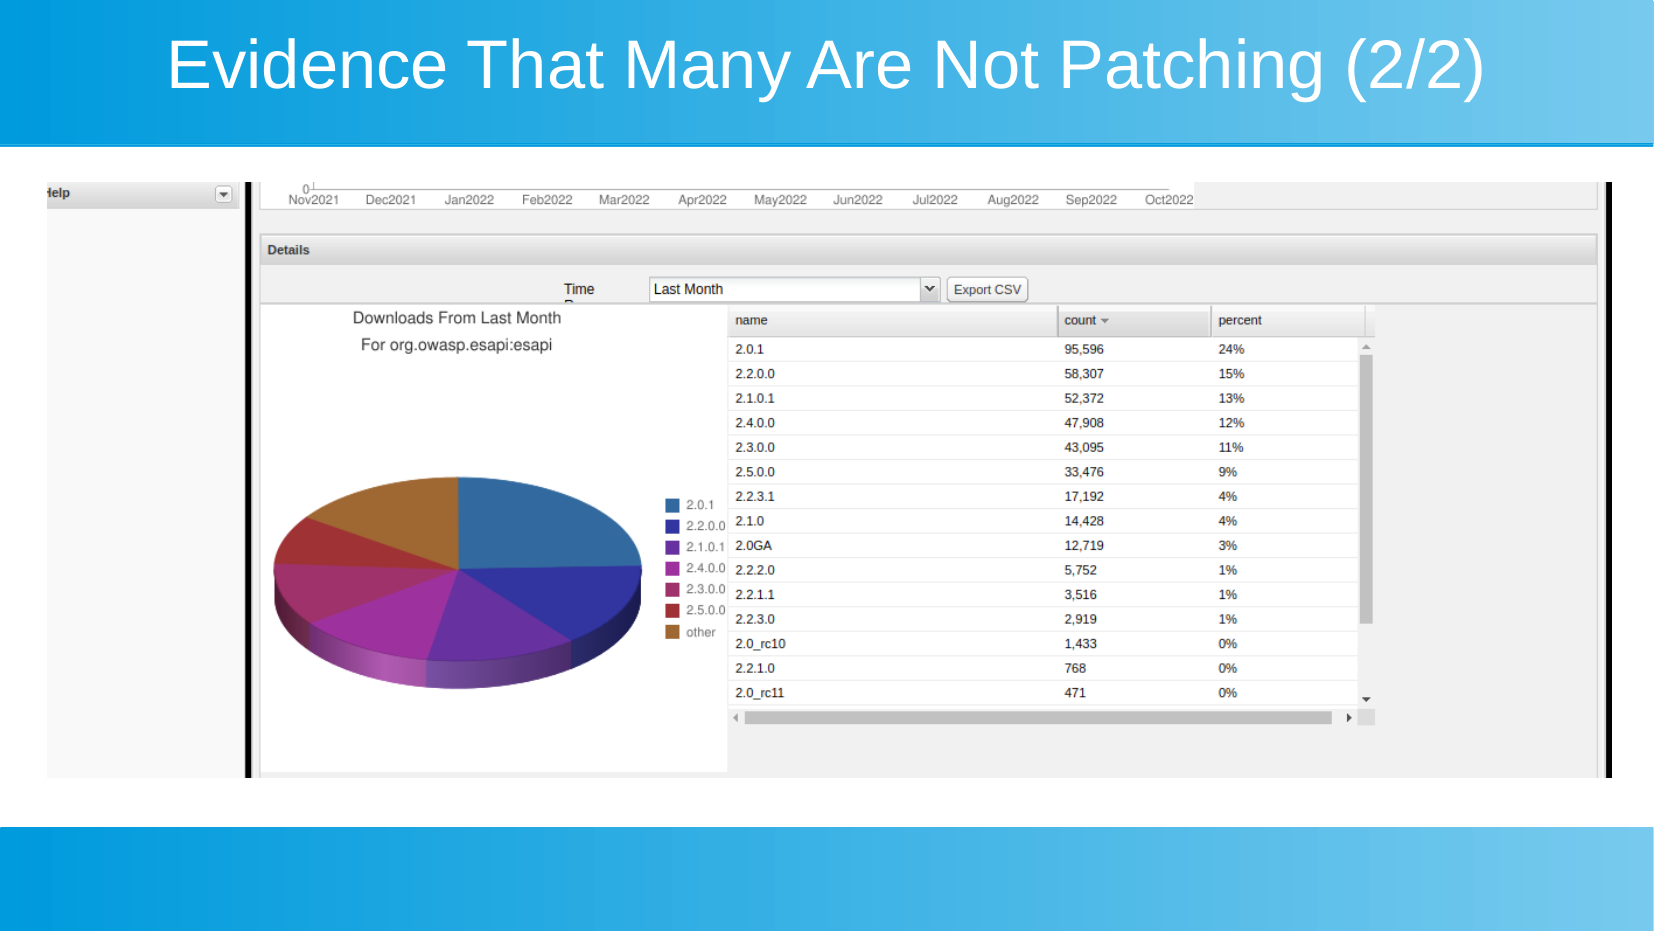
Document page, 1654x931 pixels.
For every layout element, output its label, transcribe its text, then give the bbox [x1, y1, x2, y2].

title Evidence That Many Are Not Patching (2/2) [59, 0, 1595, 142]
picture [47, 182, 1612, 778]
